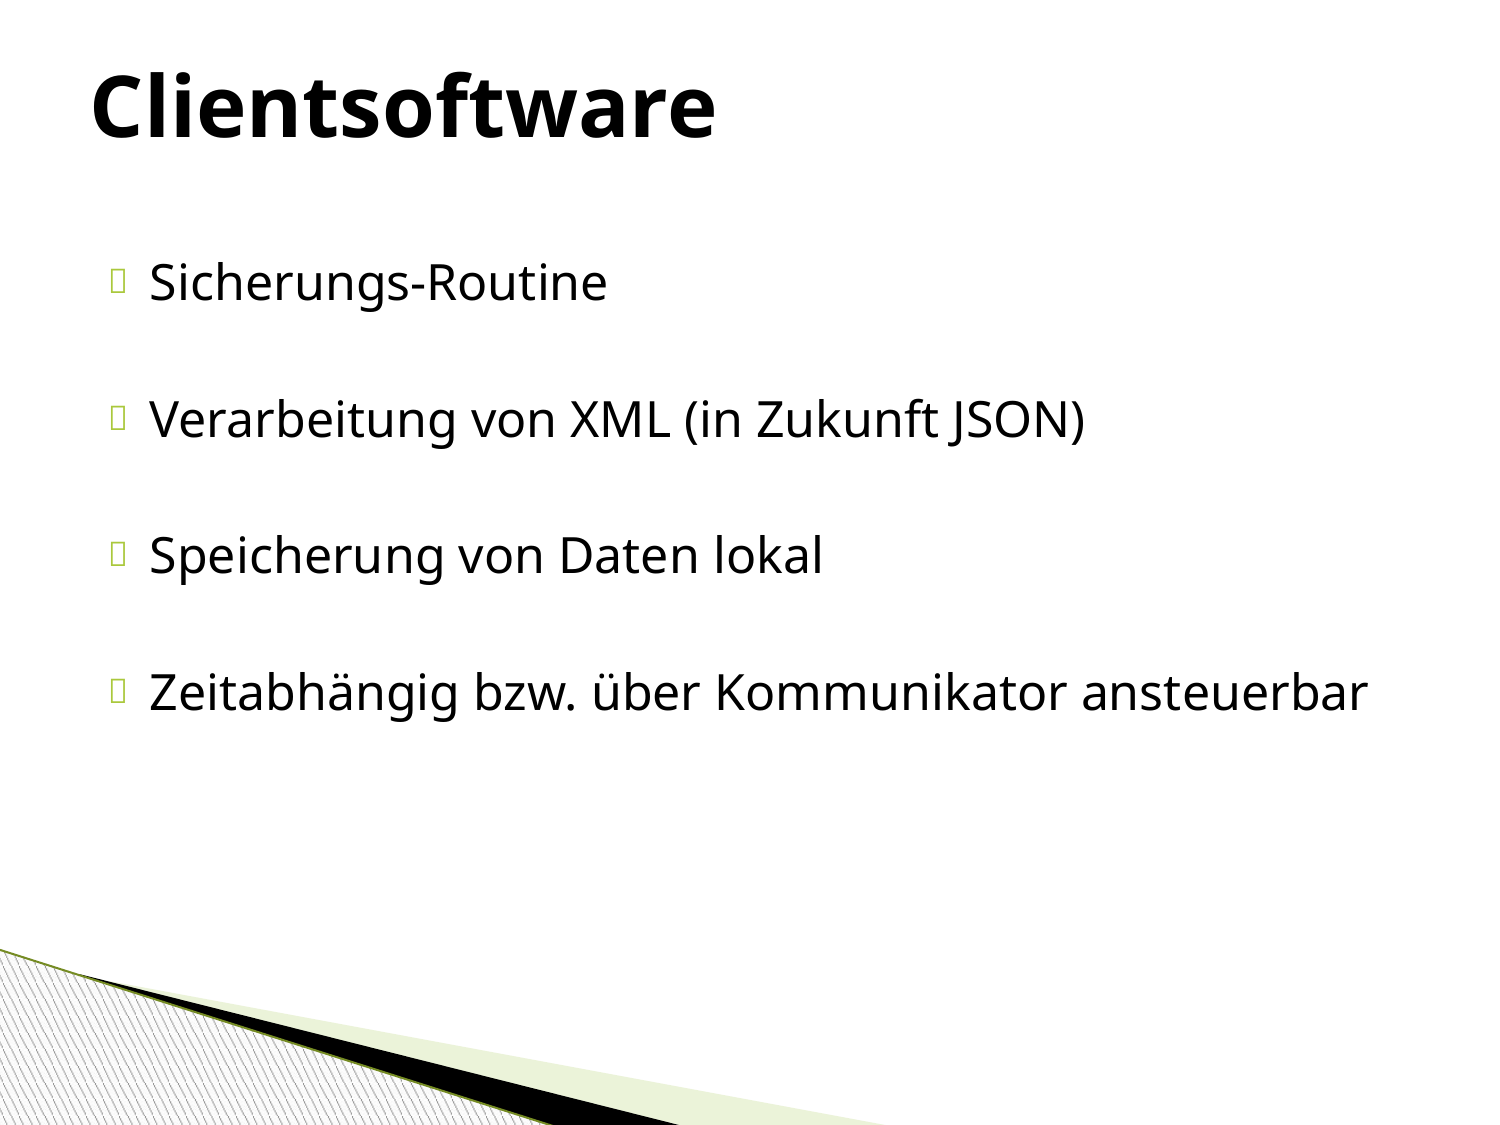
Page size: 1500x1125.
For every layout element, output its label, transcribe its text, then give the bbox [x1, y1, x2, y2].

title Clientsoftware [75, 45, 1425, 233]
list Sicherungs-Routine Verarbeitung von XML (in Zukunft JSON) Speicherung von Daten lokal Zeitabhängig bzw. über Kommunikator ansteuerbar [75, 243, 1425, 986]
picture [0, 952, 543, 1125]
